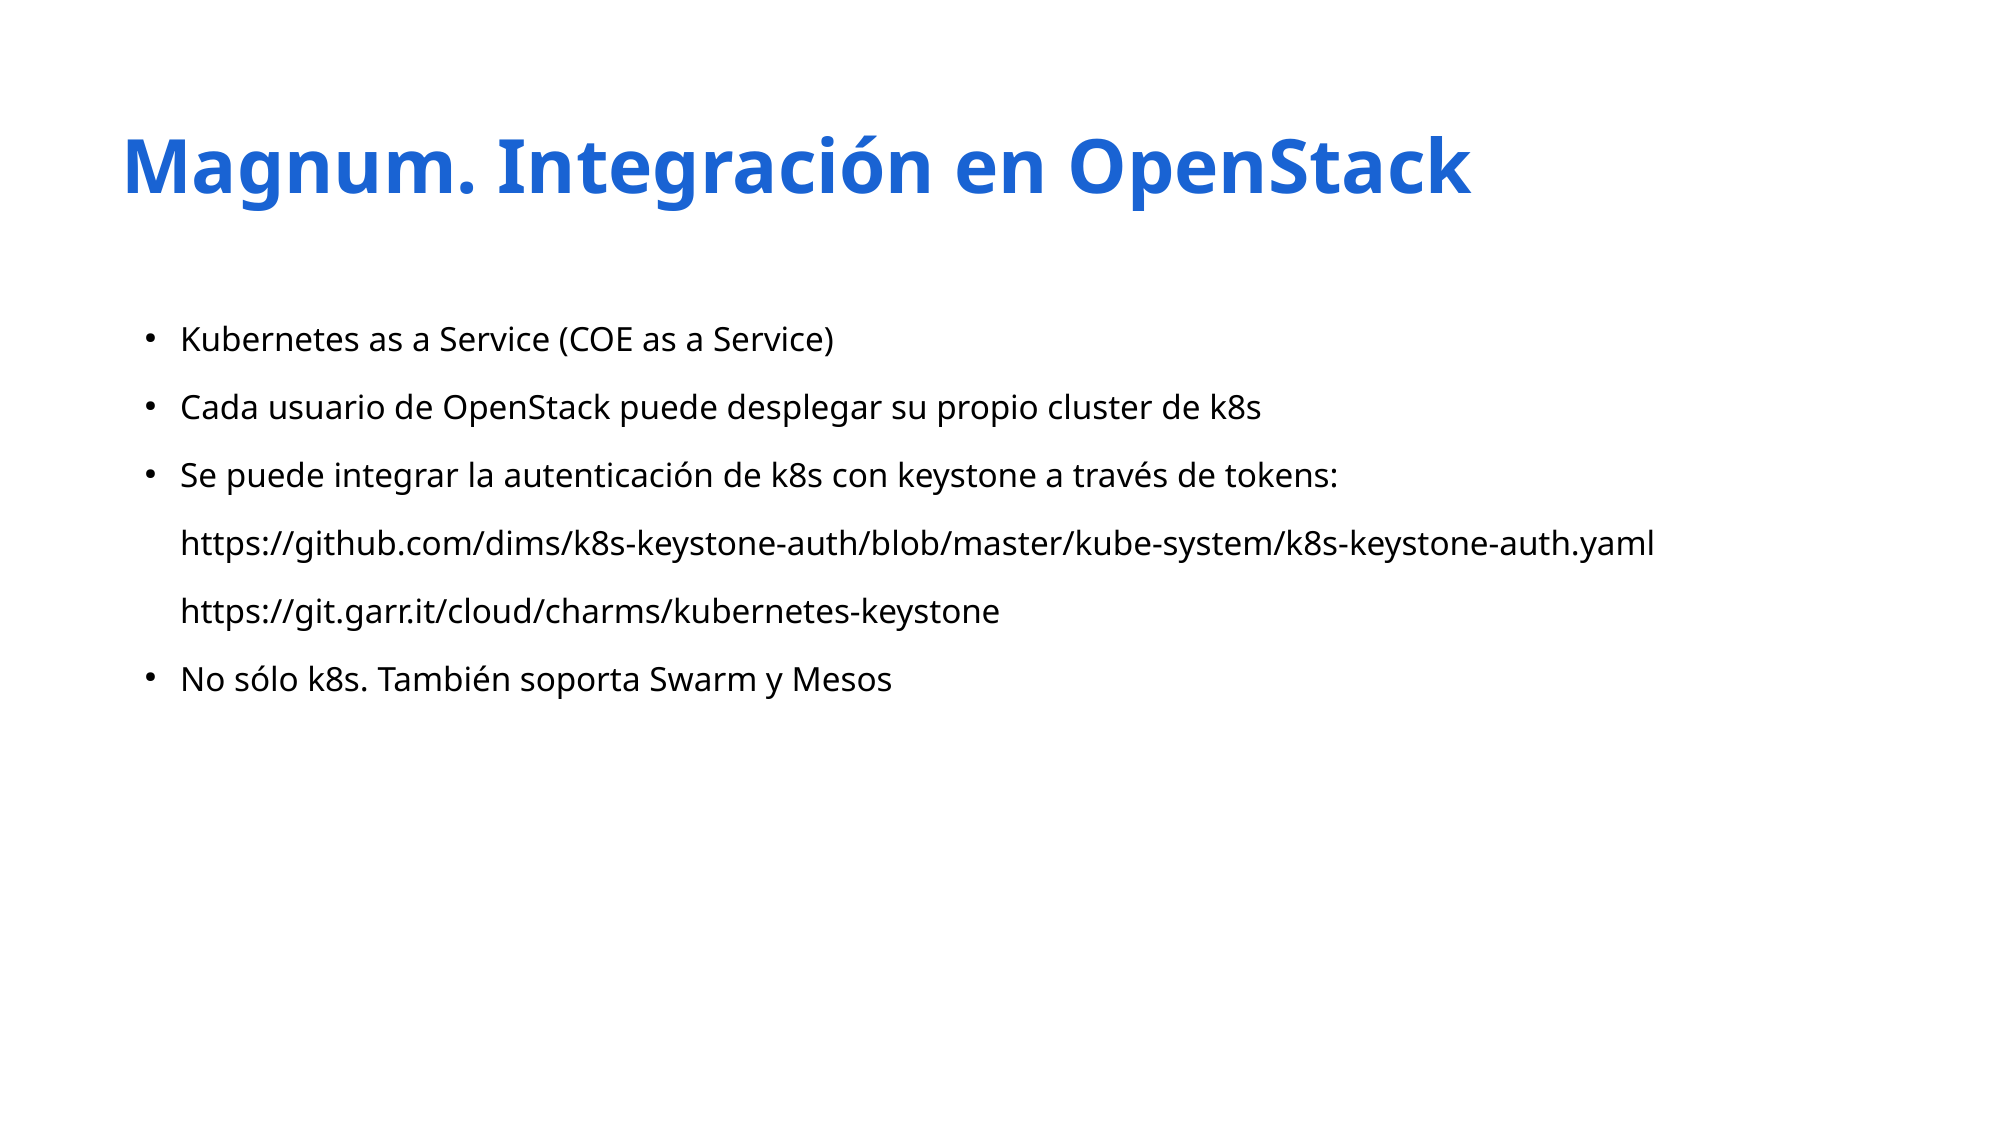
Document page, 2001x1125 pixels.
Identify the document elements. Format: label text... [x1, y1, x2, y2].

text_box Kubernetes as a Service (COE as a Service) Cada usuario de OpenStack puede desplegar su propio cluster de k8s Se puede integrar la autenticación de k8s con keystone a través de tokens: https://github.com/dims/k8s-keystone-auth/blob/master/kube-system/k8s-keystone-auth.yaml https://git.garr.it/cloud/charms/kubernetes-keystone No sólo k8s. También soporta Swarm y Mesos [129, 286, 1843, 940]
text_box Magnum. Integración en OpenStack [106, 106, 1878, 293]
